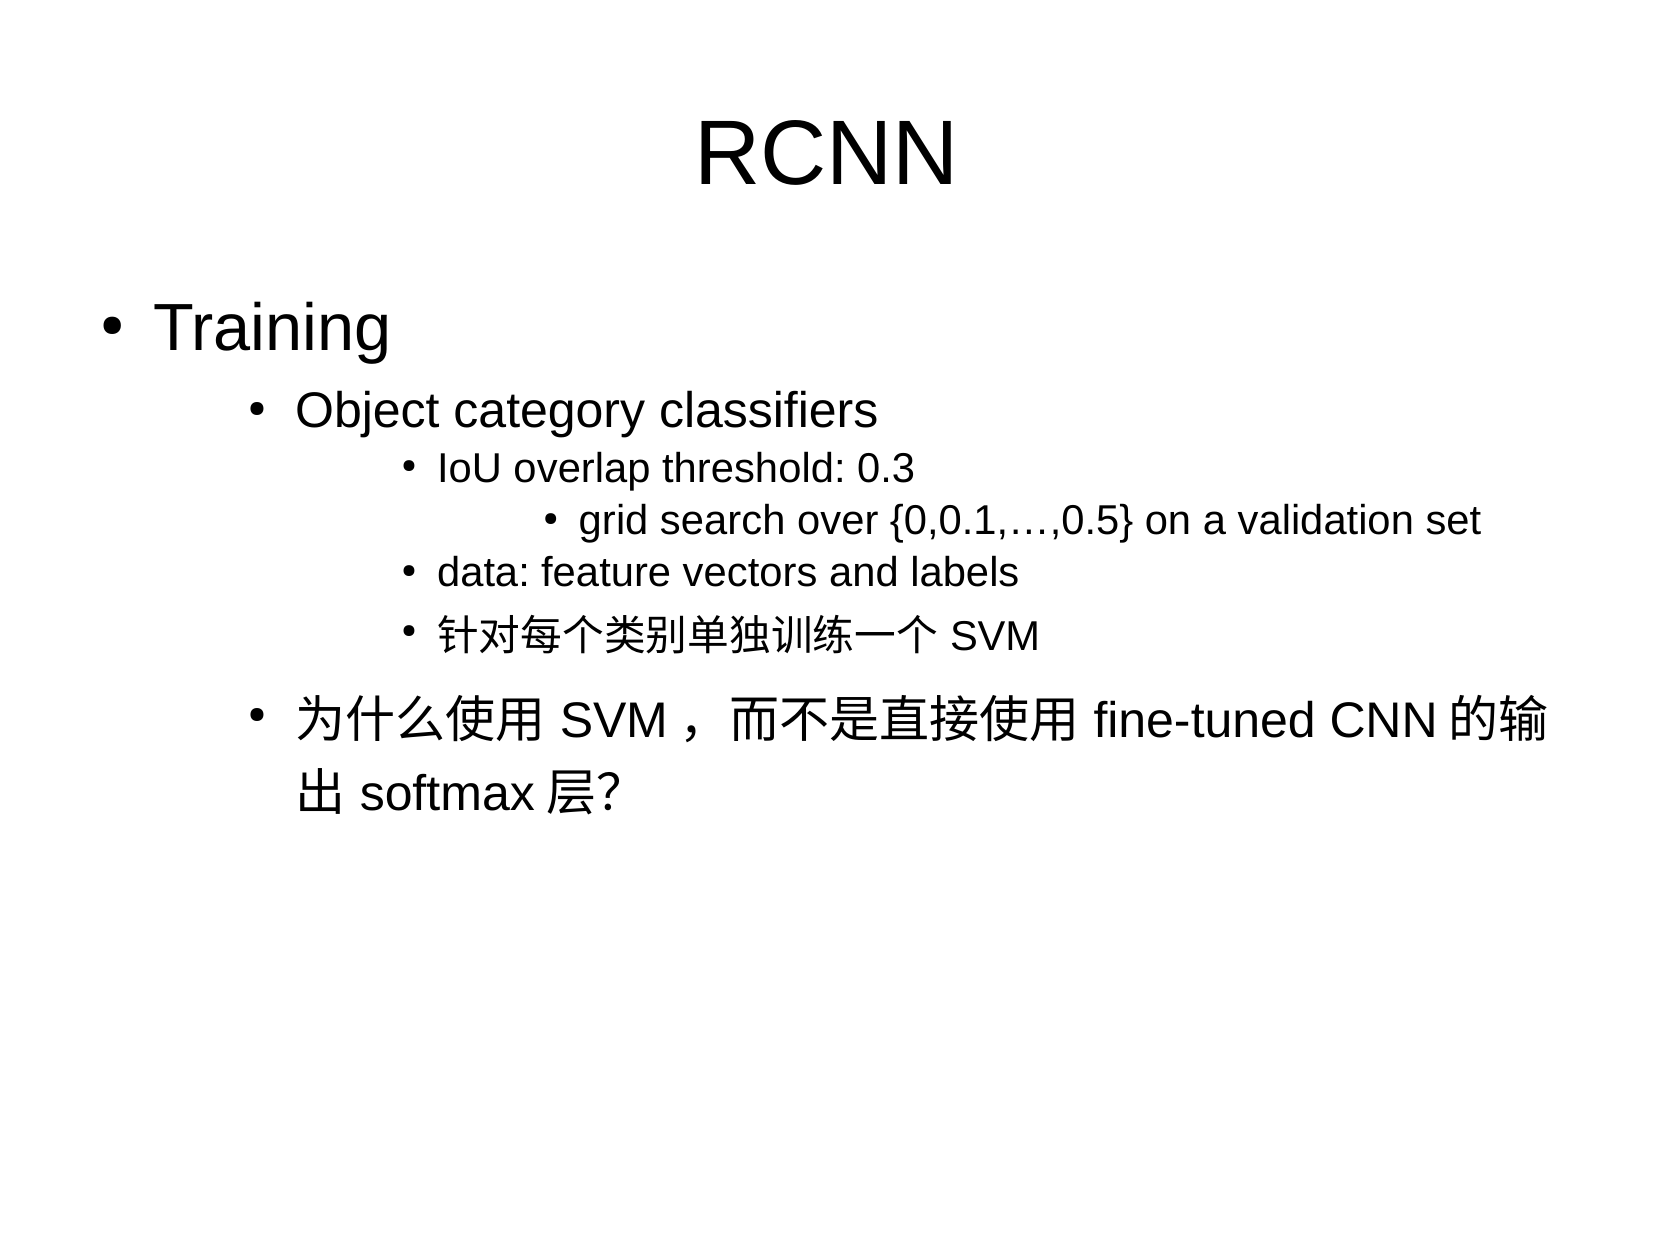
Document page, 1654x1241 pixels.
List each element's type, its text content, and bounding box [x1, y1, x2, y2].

list Training Object category classifiers IoU overlap threshold: 0.3 grid search over {0,0.1,…,0.5} on a validation set data: feature vectors and labels 针对每个类别单独训练一个SVM 为什么使用SVM，而不是直接使用fine-tuned CNN的输出softmax层？ [82, 290, 1571, 1146]
title RCNN [82, 49, 1571, 257]
